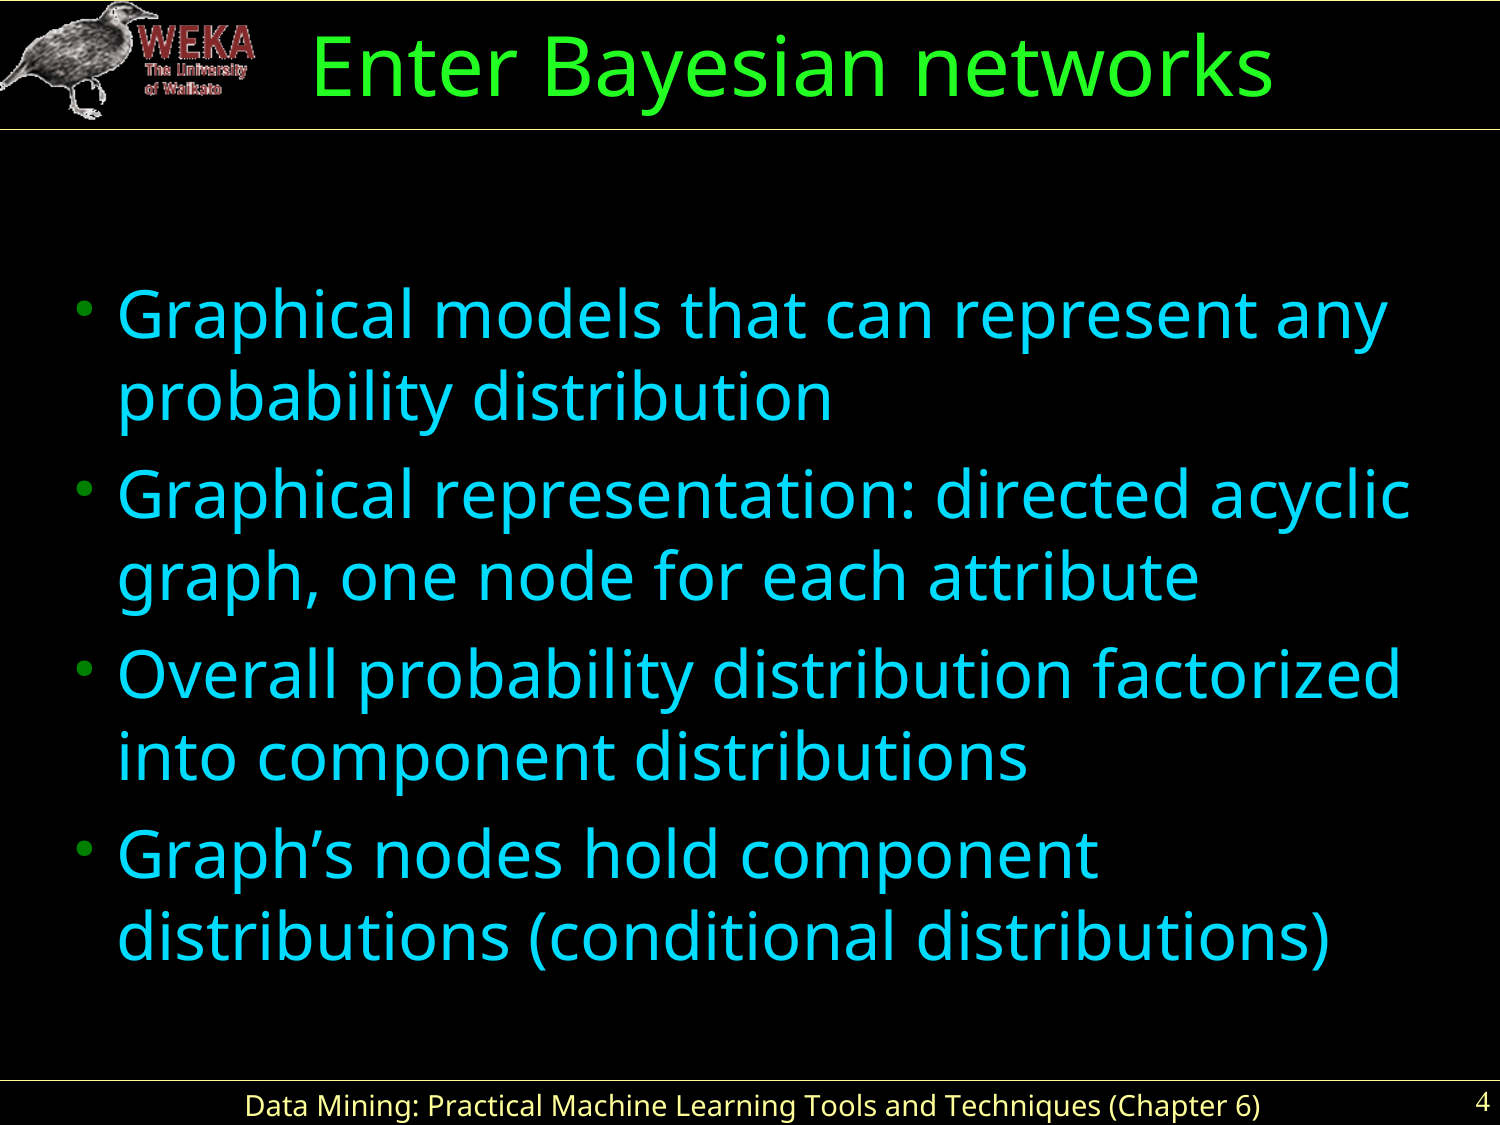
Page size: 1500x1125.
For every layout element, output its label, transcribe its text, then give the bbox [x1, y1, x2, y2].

text_box Graphical models that can represent any probability distribution Graphical representation: directed acyclic graph, one node for each attribute Overall probability distribution factorized into component distributions Graph’s nodes hold component distributions (conditional distributions) [59, 265, 1460, 941]
picture [0, 1, 266, 129]
title Enter Bayesian networks [295, 0, 1500, 159]
